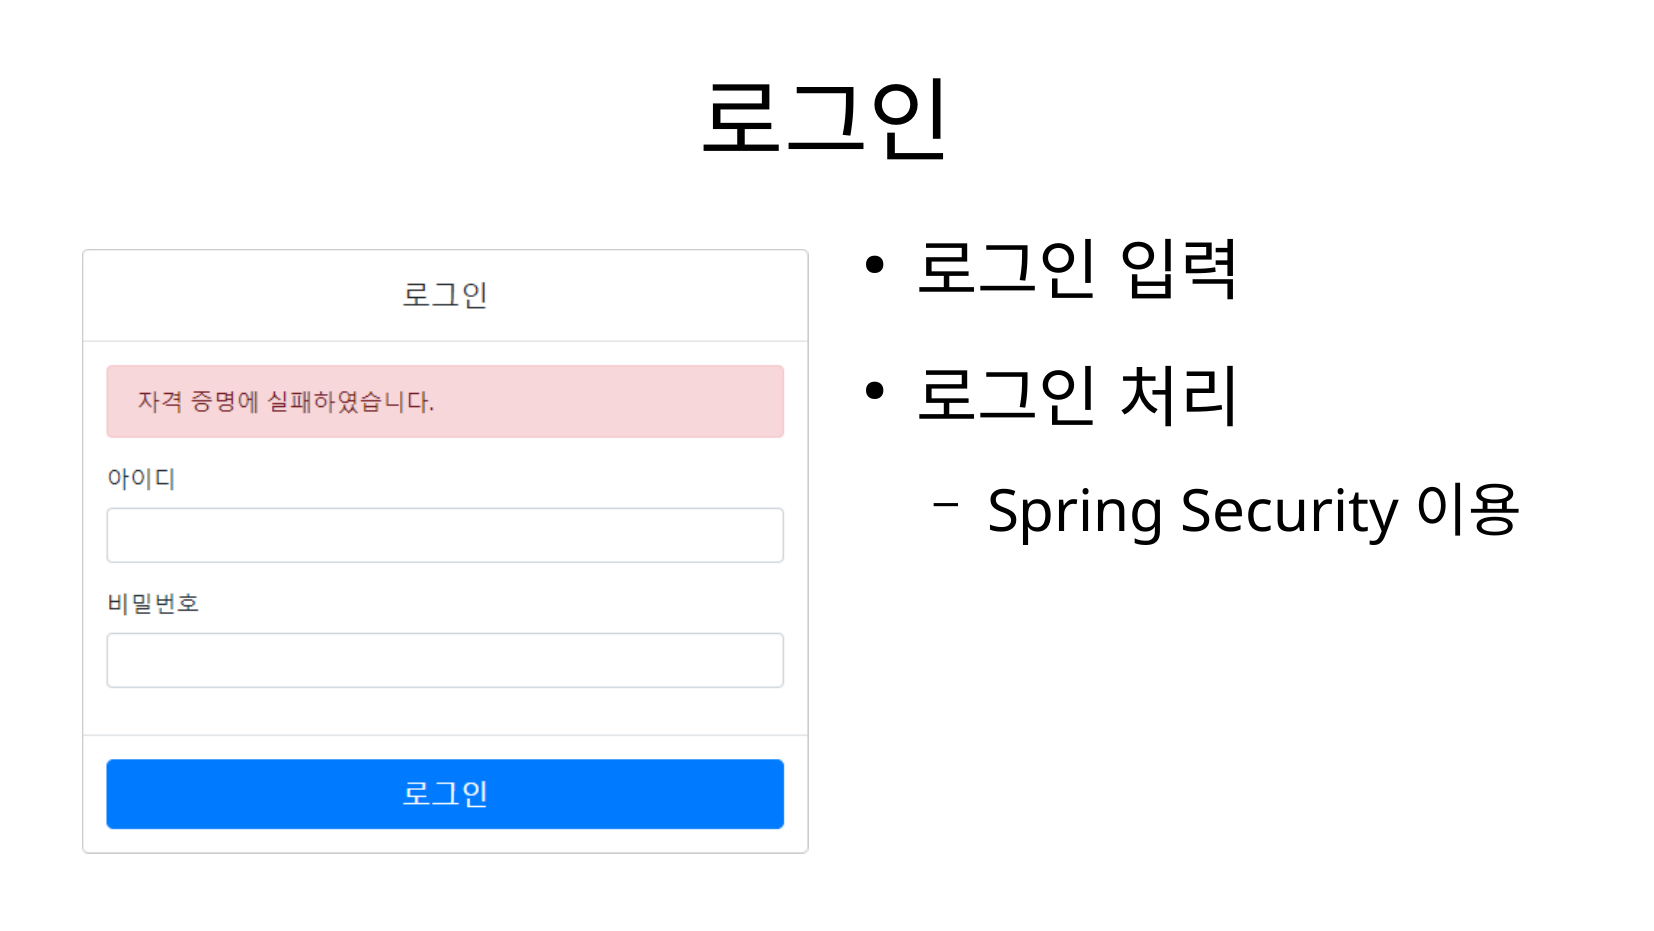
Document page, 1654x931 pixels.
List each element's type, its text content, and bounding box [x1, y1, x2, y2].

title 로그인 [82, 37, 1571, 193]
list 로그인 입력 로그인 처리 Spring Security 이용 [845, 217, 1572, 886]
picture [82, 249, 809, 854]
